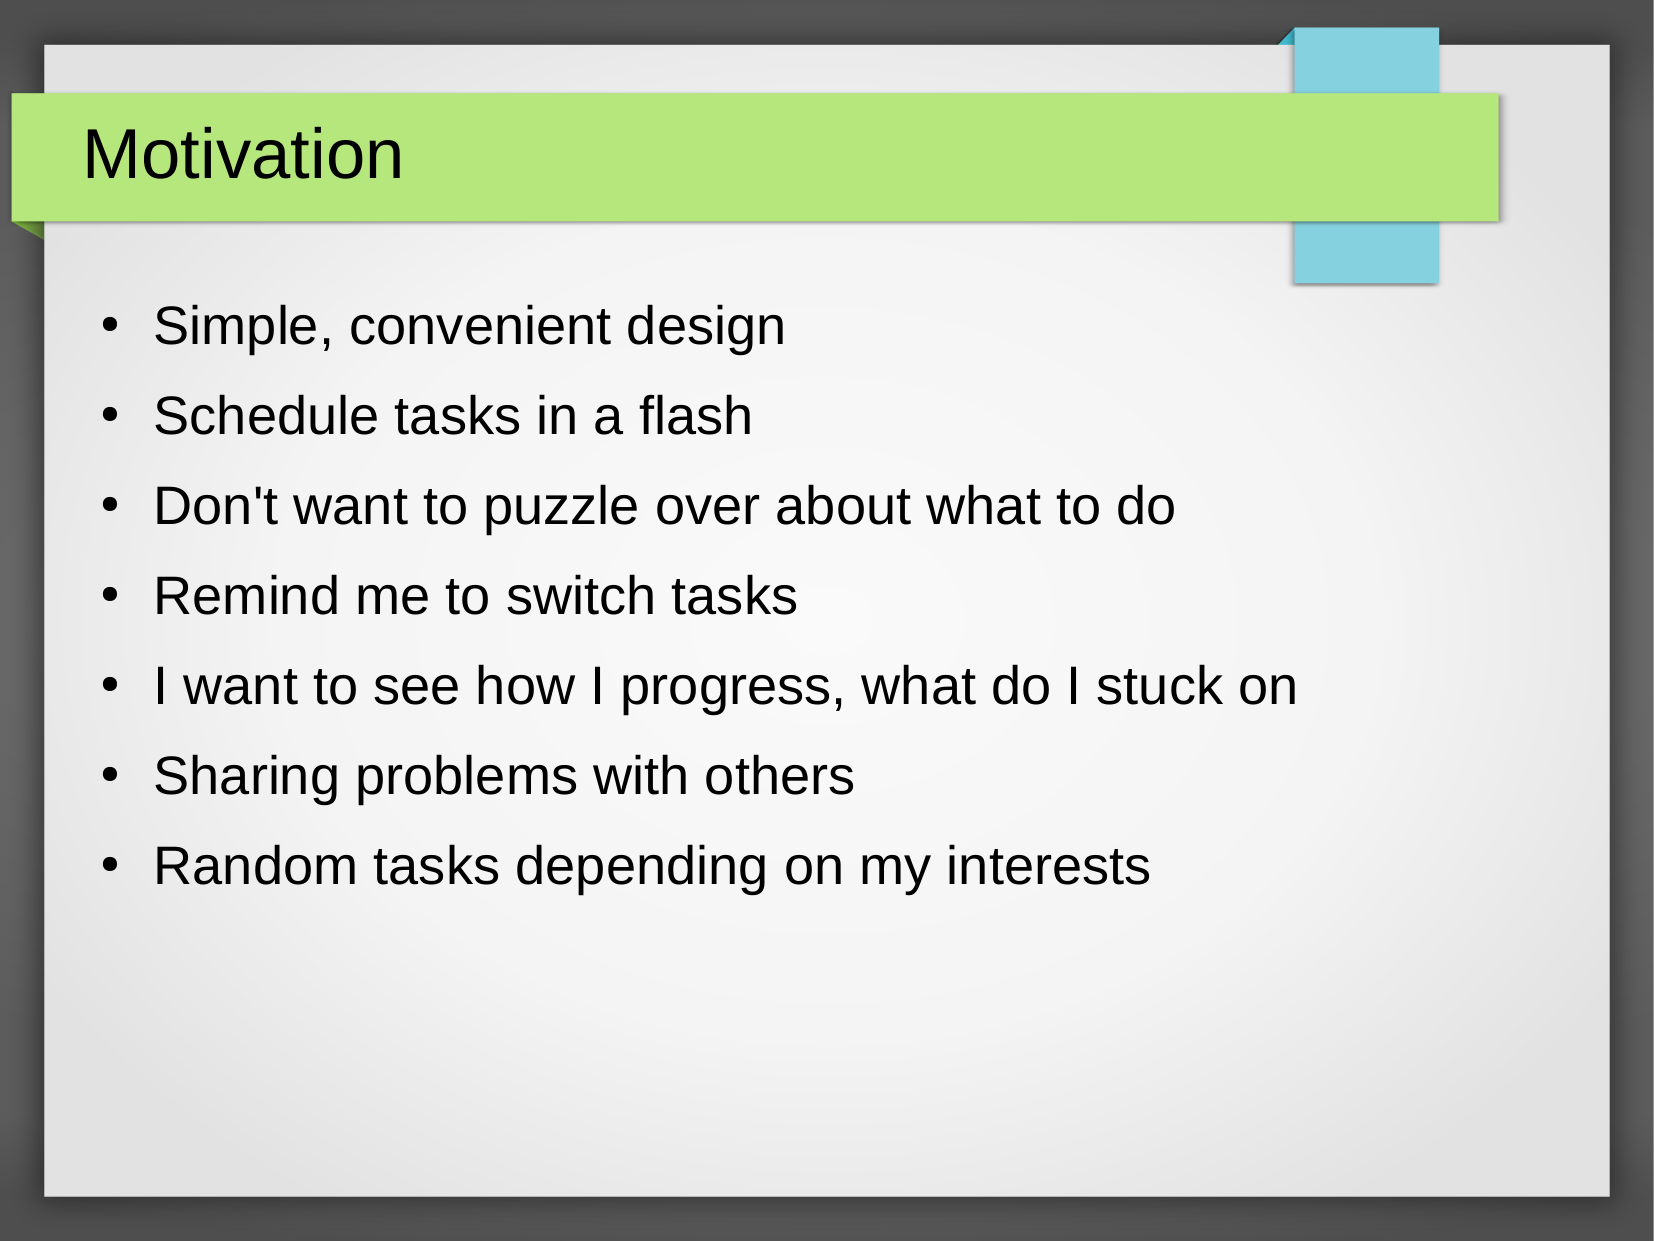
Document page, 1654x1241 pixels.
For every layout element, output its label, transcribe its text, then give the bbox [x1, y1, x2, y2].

picture [0, 0, 1654, 1241]
list Simple, convenient design Schedule tasks in a flash Don't want to puzzle over about what to do Remind me to switch tasks I want to see how I progress, what do I stuck on Sharing problems with others Random tasks depending on my interests [82, 295, 1571, 1015]
title Motivation [82, 94, 1264, 213]
